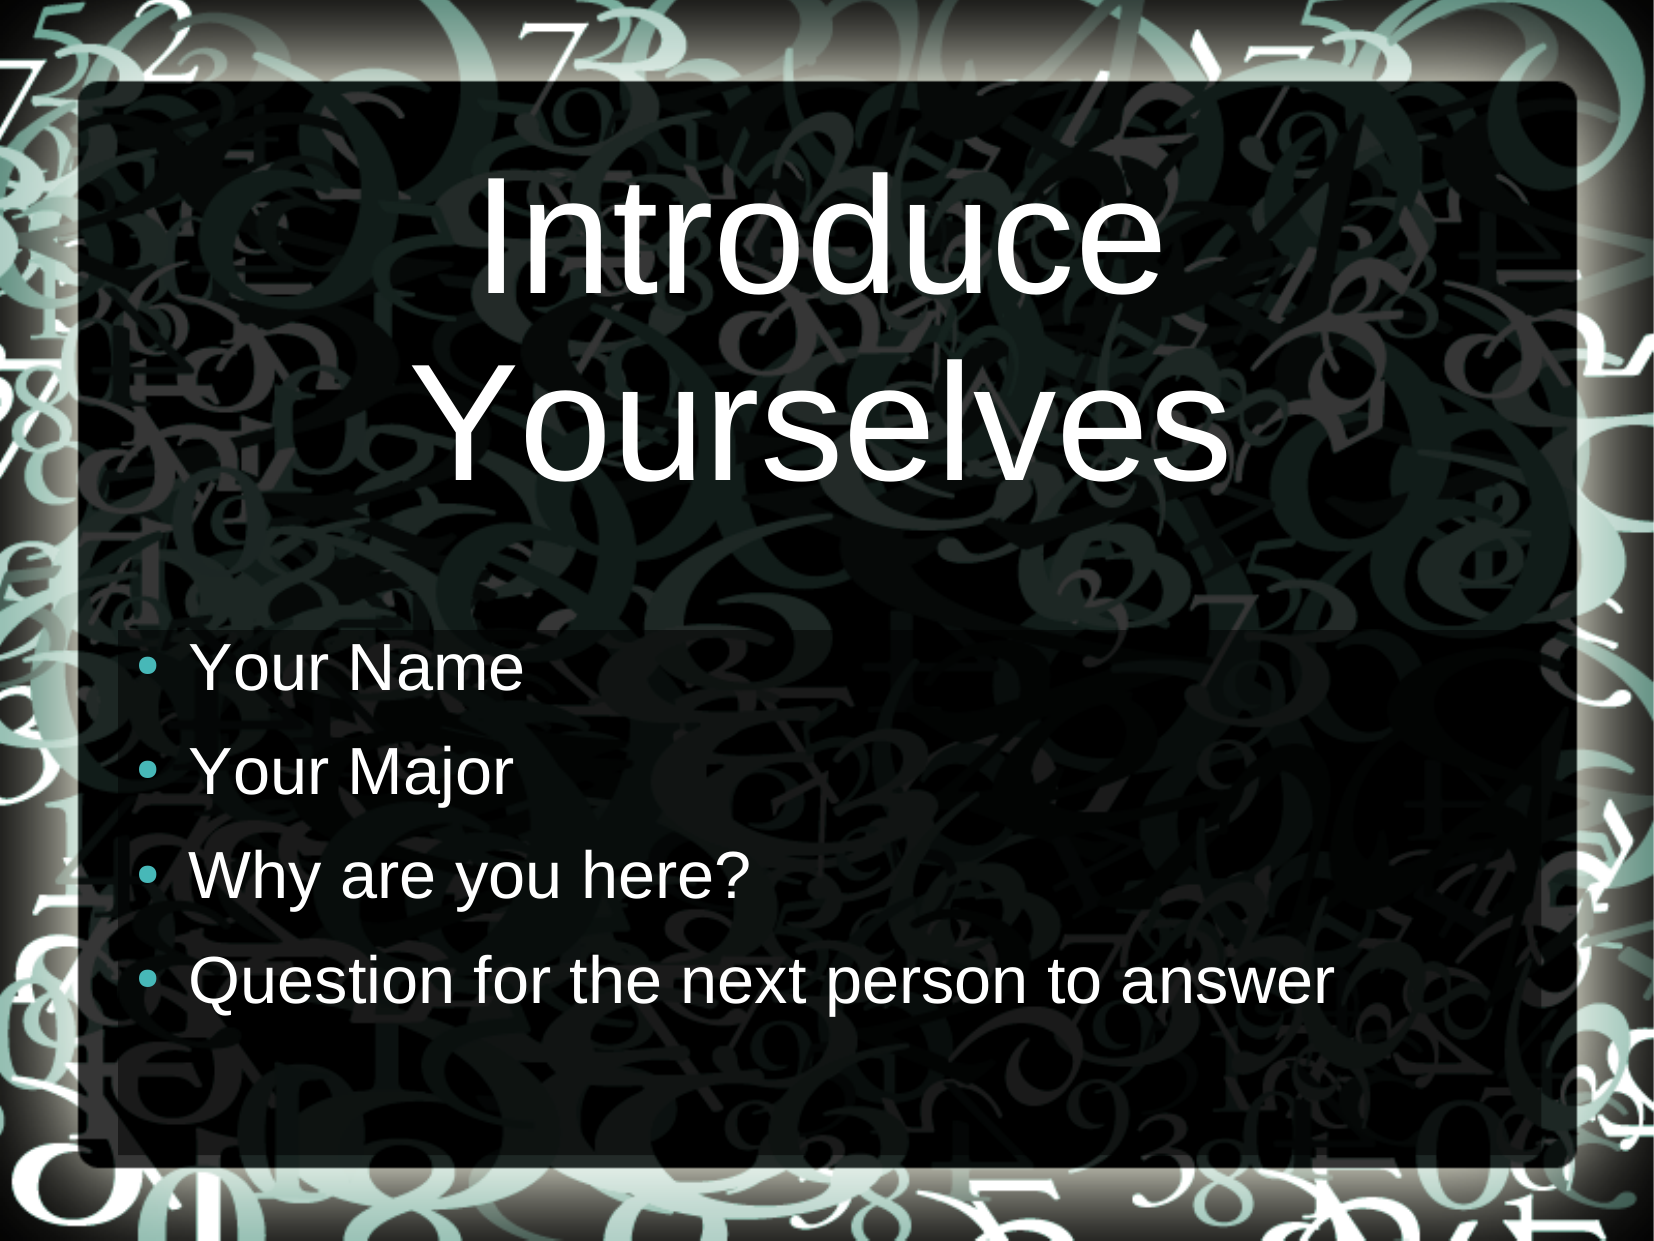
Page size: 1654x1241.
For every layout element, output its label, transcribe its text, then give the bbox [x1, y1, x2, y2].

picture [0, 0, 1654, 1241]
list Your Name Your Major Why are you here? Question for the next person to answer [118, 630, 1542, 1156]
title Introduce Yourselves [76, 88, 1565, 571]
